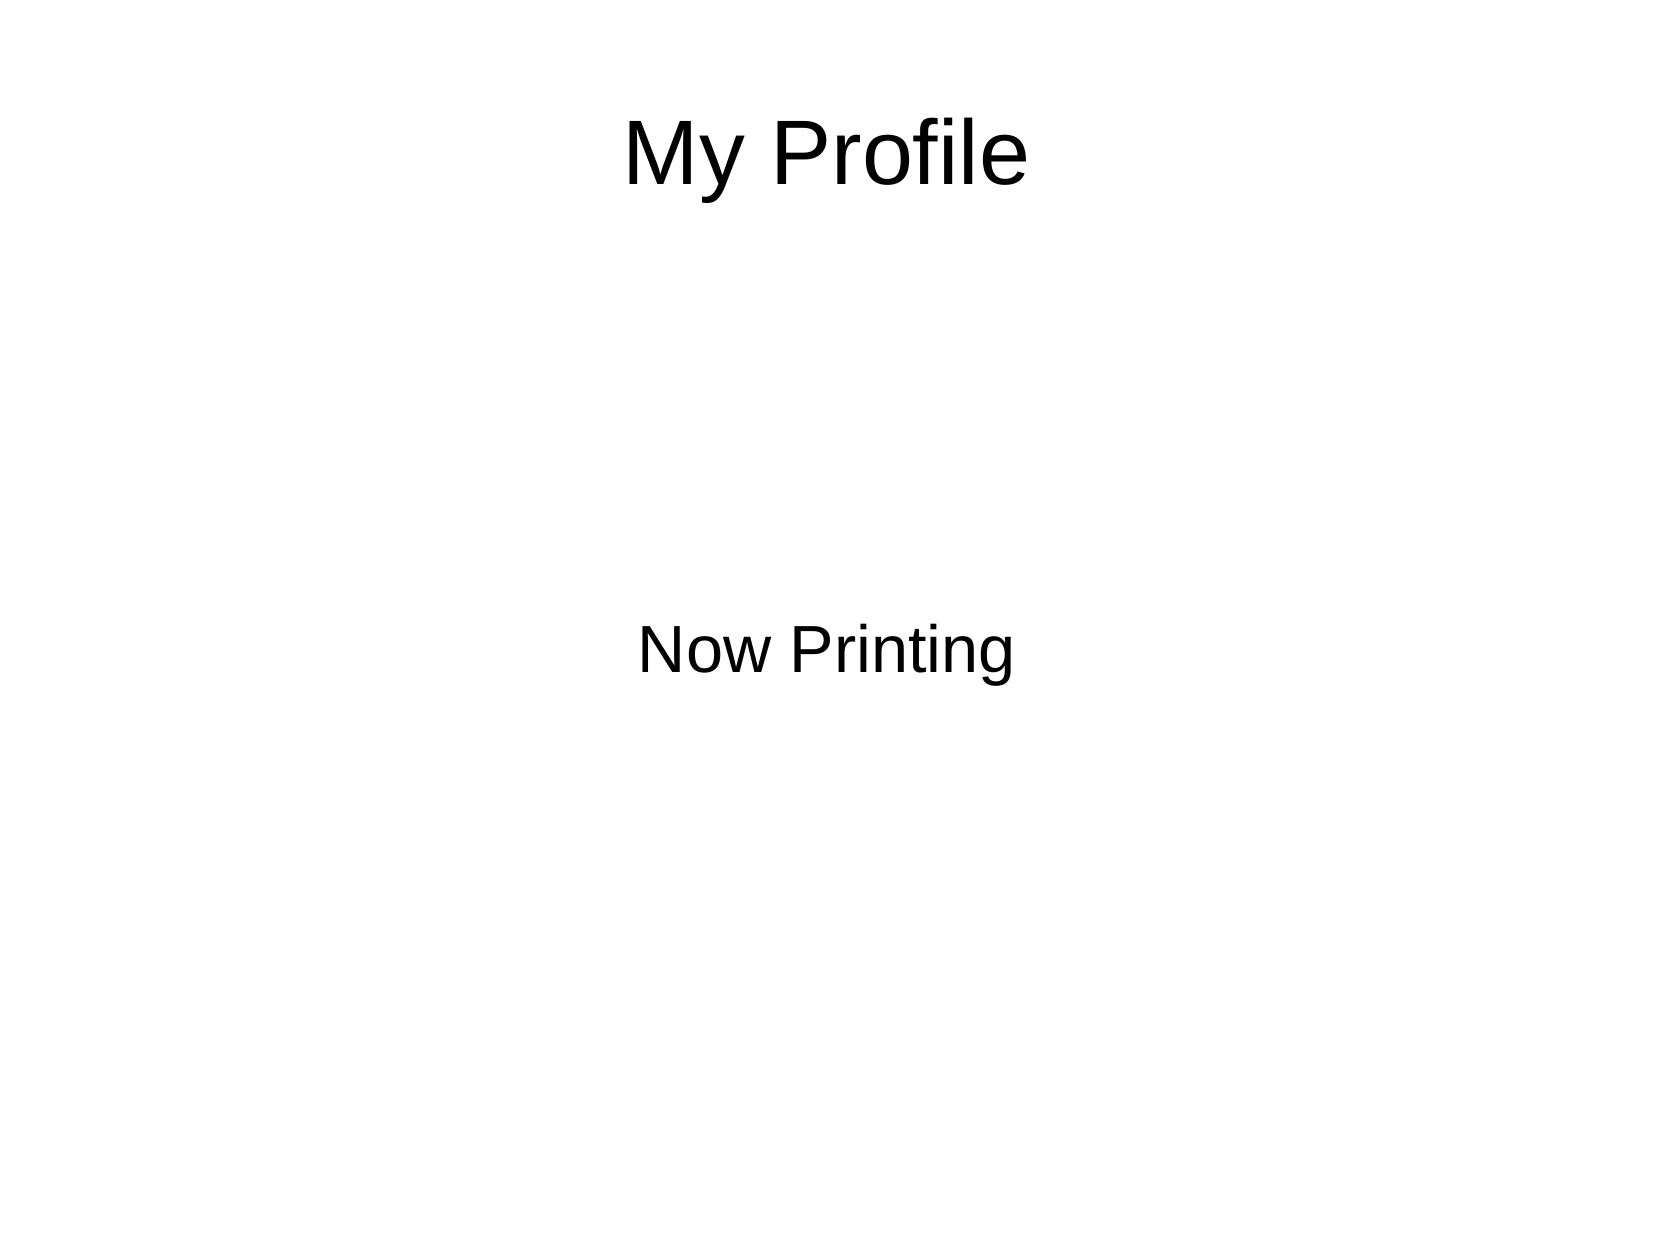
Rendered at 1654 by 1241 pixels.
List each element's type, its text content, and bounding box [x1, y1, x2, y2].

subtitle Now Printing [82, 290, 1571, 1010]
title My Profile [82, 49, 1571, 257]
